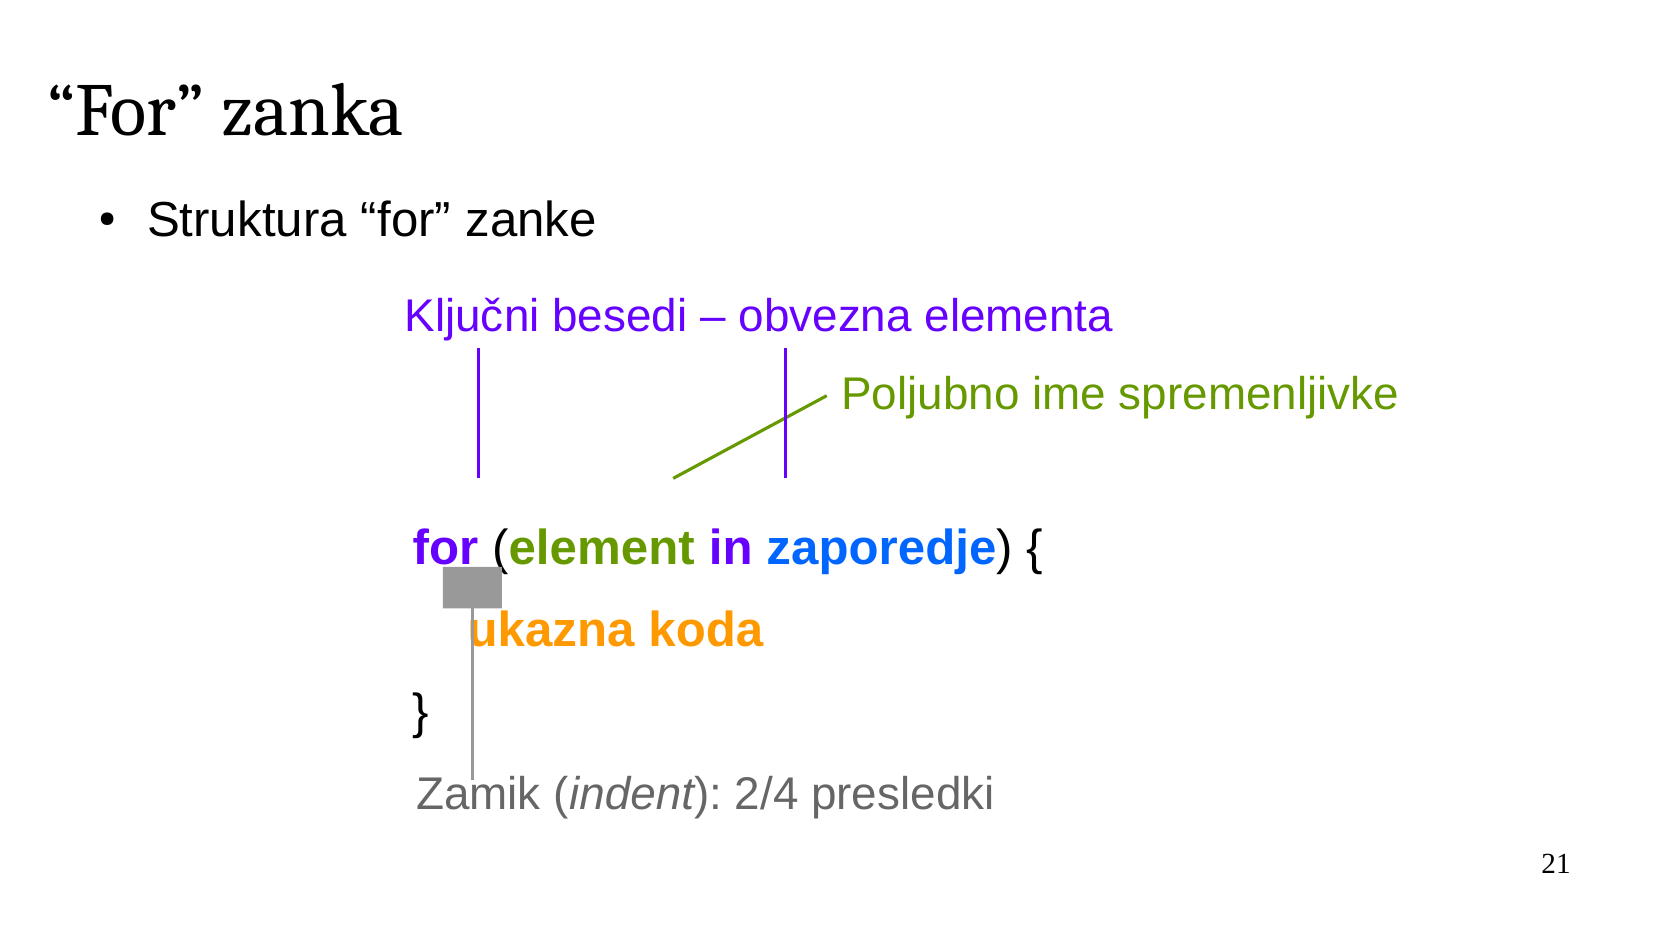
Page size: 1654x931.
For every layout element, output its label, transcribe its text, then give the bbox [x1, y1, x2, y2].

text_box Zamik (indent): 2/4 presledki [401, 760, 1205, 827]
text_box [442, 566, 502, 609]
text_box Poljubno ime spremenljivke [826, 360, 1477, 478]
title “For” zanka [47, 33, 1536, 189]
text_box Ključni besedi – obvezna elementa [389, 282, 1193, 349]
list Struktura “for” zanke for (element in zaporedje) { ukazna koda } [82, 192, 1571, 827]
